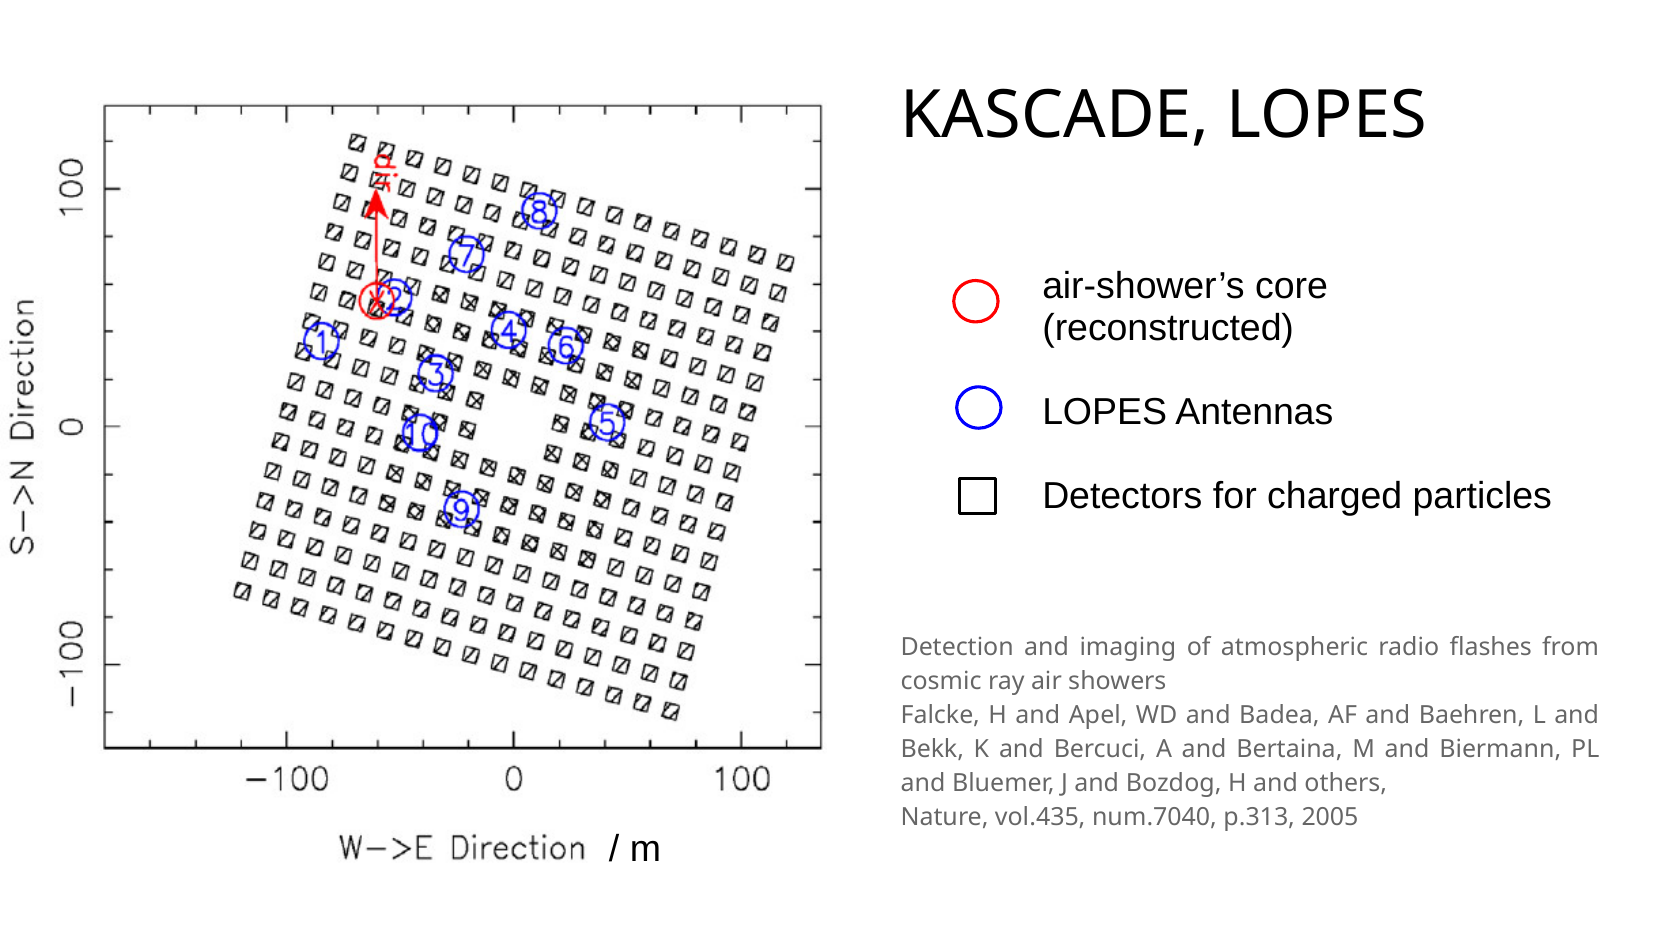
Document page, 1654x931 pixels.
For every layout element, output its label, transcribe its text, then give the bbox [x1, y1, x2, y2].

text_box Detection and imaging of atmospheric radio flashes from cosmic ray air showers Falcke, H and Apel, WD and Badea, AF and Baehren, L and Bekk, K and Bercuci, A and Bertaina, M and Biermann, PL and Bluemer, J and Bozdog, H and others, Nature, vol.435, num.7040, p.313, 2005 [885, 621, 1616, 929]
text_box / m [594, 819, 677, 877]
picture [0, 100, 827, 871]
text_box air-shower’s core (reconstructed) LOPES Antennas Detectors for charged particles [1027, 256, 1586, 566]
text_box KASCADE, LOPES [885, 59, 1574, 186]
